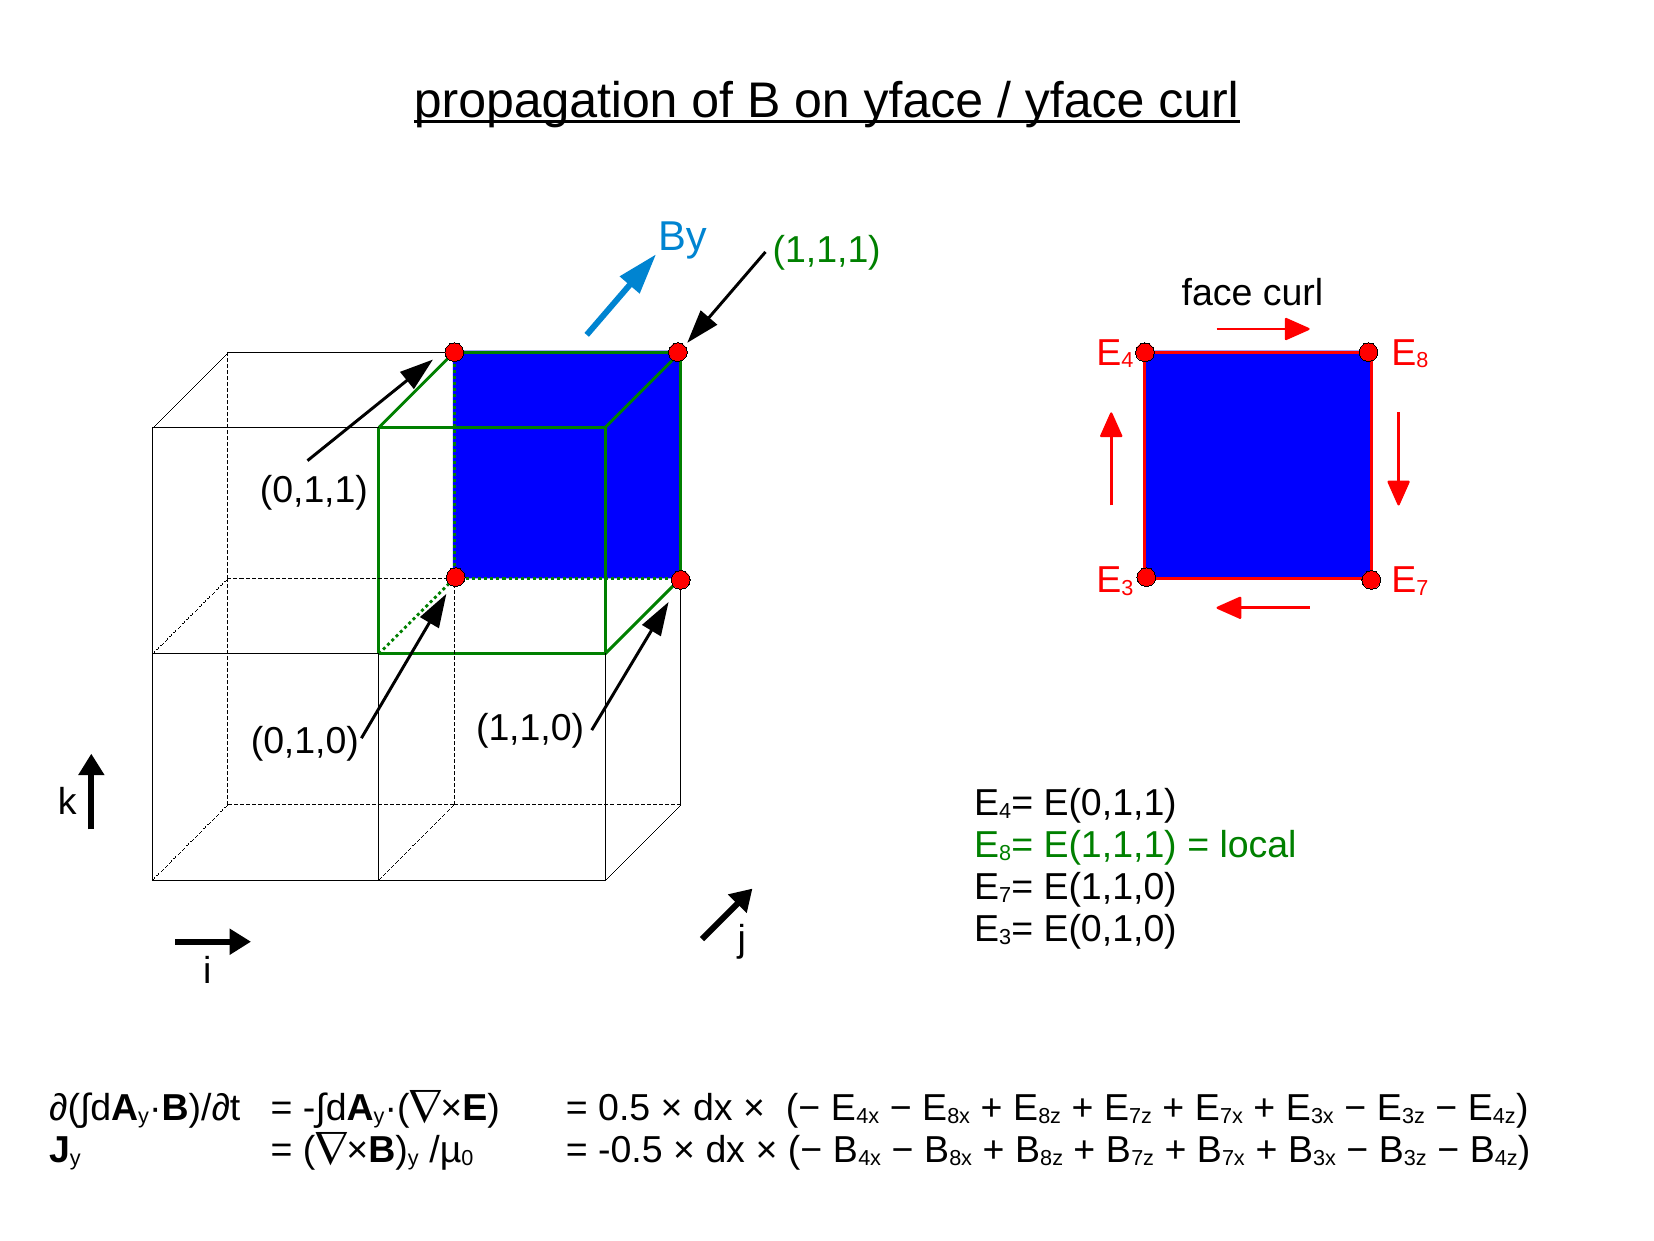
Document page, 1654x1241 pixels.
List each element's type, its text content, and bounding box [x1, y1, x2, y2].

text_box By [643, 205, 740, 267]
text_box E3 [1081, 551, 1156, 660]
text_box propagation of B on yface / yface curl [377, 64, 1277, 136]
text_box E4 [1081, 323, 1156, 433]
text_box (1,1,1) [757, 220, 1130, 278]
text_box j [712, 909, 771, 967]
text_box [1146, 342, 1376, 590]
text_box (0,1,0) [231, 712, 379, 770]
text_box E7 [1376, 551, 1451, 660]
text_box [444, 342, 691, 590]
text_box i [178, 942, 237, 999]
text_box ∂(∫dAy·B)/∂t = -∫dAy·(Ñ×E) = 0.5 × dx × (− E4x − E8x + E8z + E7z + E7x + E3x − E3z − E4z) Jy = (Ñ×B)y /µ0 = -0.5 × dx × (− B4x − B8x + B8z + B7z + B7x + B3x − B3z − B4z) [34, 1079, 1620, 1211]
text_box E4= E(0,1,1) E8= E(1,1,1) = local E7= E(1,1,0) E3= E(0,1,0) [959, 774, 1506, 1007]
text_box k [38, 772, 97, 830]
text_box E8 [1376, 323, 1451, 433]
text_box [446, 429, 604, 587]
text_box (0,1,1) [240, 460, 388, 518]
text_box face curl [1077, 263, 1427, 321]
text_box (1,1,0) [461, 699, 834, 756]
